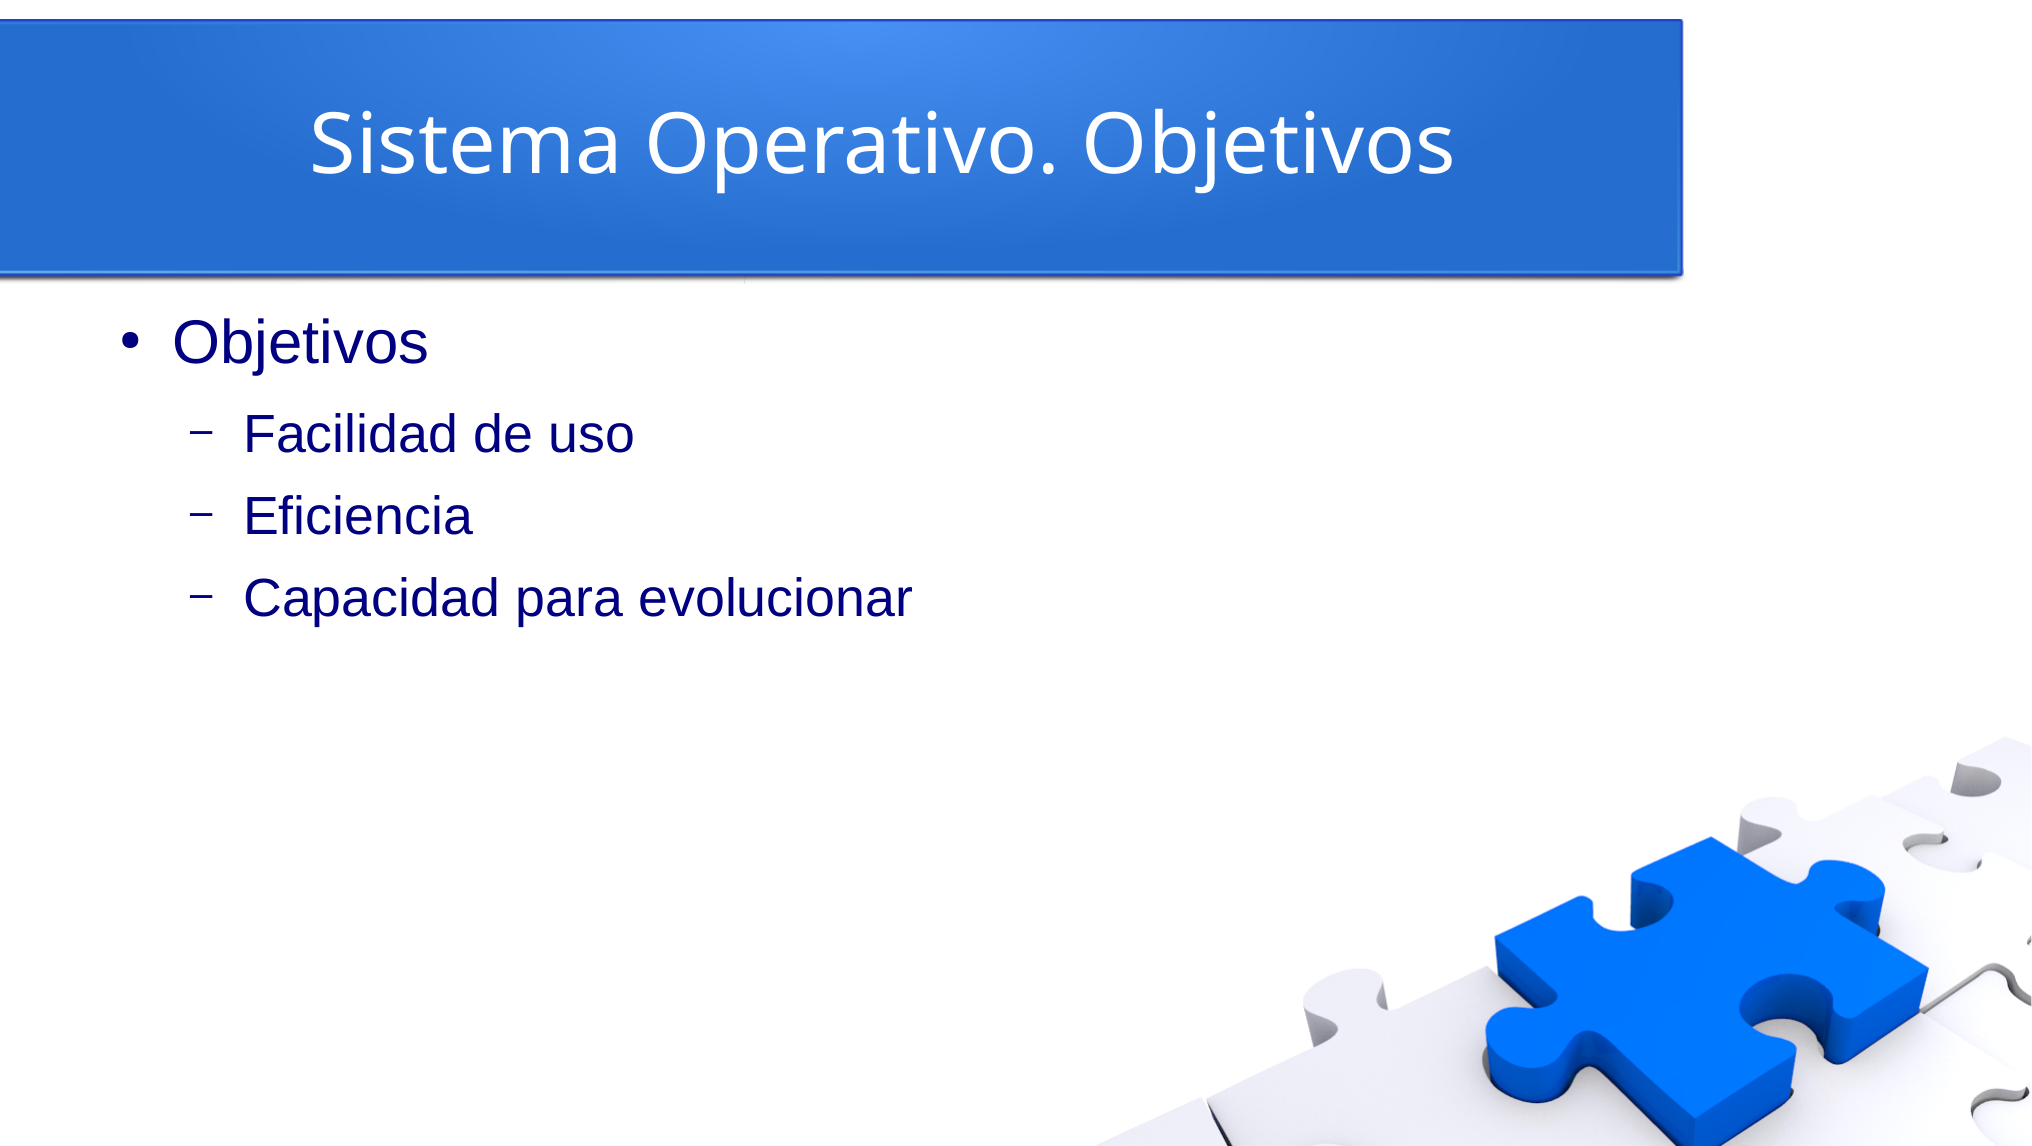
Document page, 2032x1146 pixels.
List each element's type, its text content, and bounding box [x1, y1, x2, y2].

picture [0, 19, 1689, 284]
title Sistema Operativo. Objetivos [101, 45, 1666, 237]
list Objetivos Facilidad de uso Eficiencia Capacidad para evolucionar [101, 307, 1619, 957]
picture [1071, 605, 2032, 1146]
